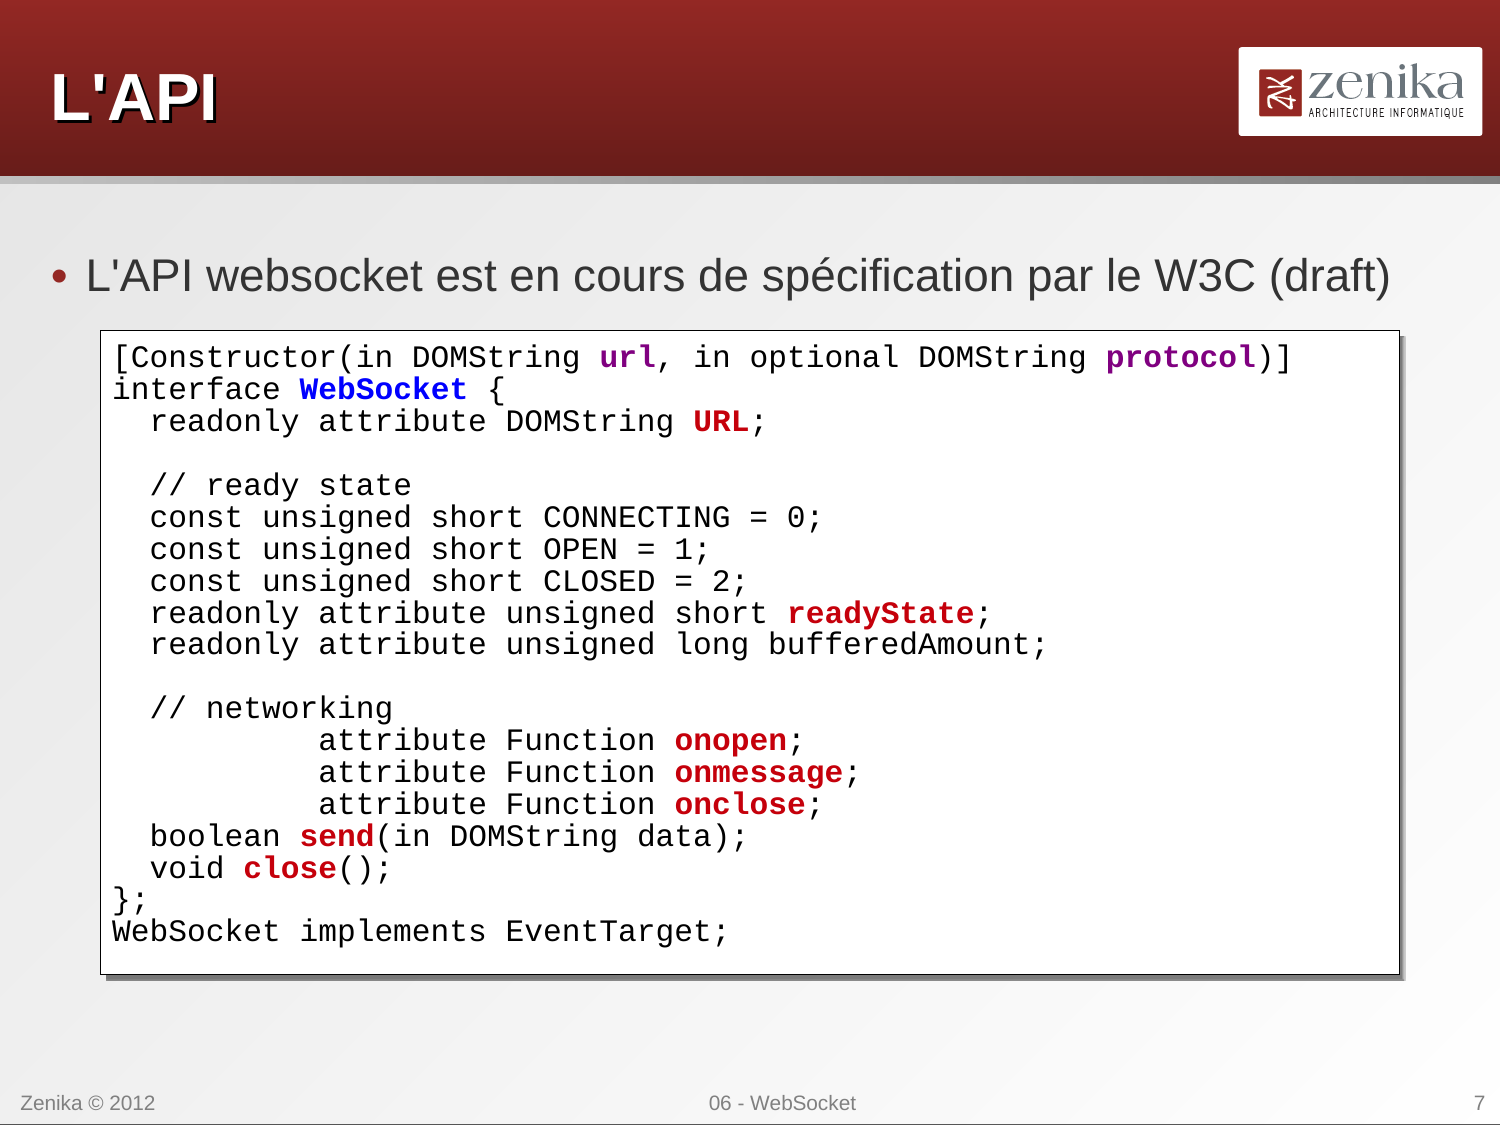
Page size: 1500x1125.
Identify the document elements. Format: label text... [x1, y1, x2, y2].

picture [1257, 58, 1464, 125]
list L'API websocket est en cours de spécification par le W3C (draft) [50, 249, 1435, 1079]
text_box [Constructor(in DOMString url, in optional DOMString protocol)] interface WebSocket { readonly attribute DOMString URL; // ready state const unsigned short CONNECTING = 0; const unsigned short OPEN = 1; const unsigned short CLOSED = 2; readonly attribute unsigned short readyState; readonly attribute unsigned long bufferedAmount; // networking attribute Function onopen; attribute Function onmessage; attribute Function onclose; boolean send(in DOMString data); void close(); }; WebSocket implements EventTarget; [100, 330, 1400, 975]
title L'API [50, 15, 1206, 180]
